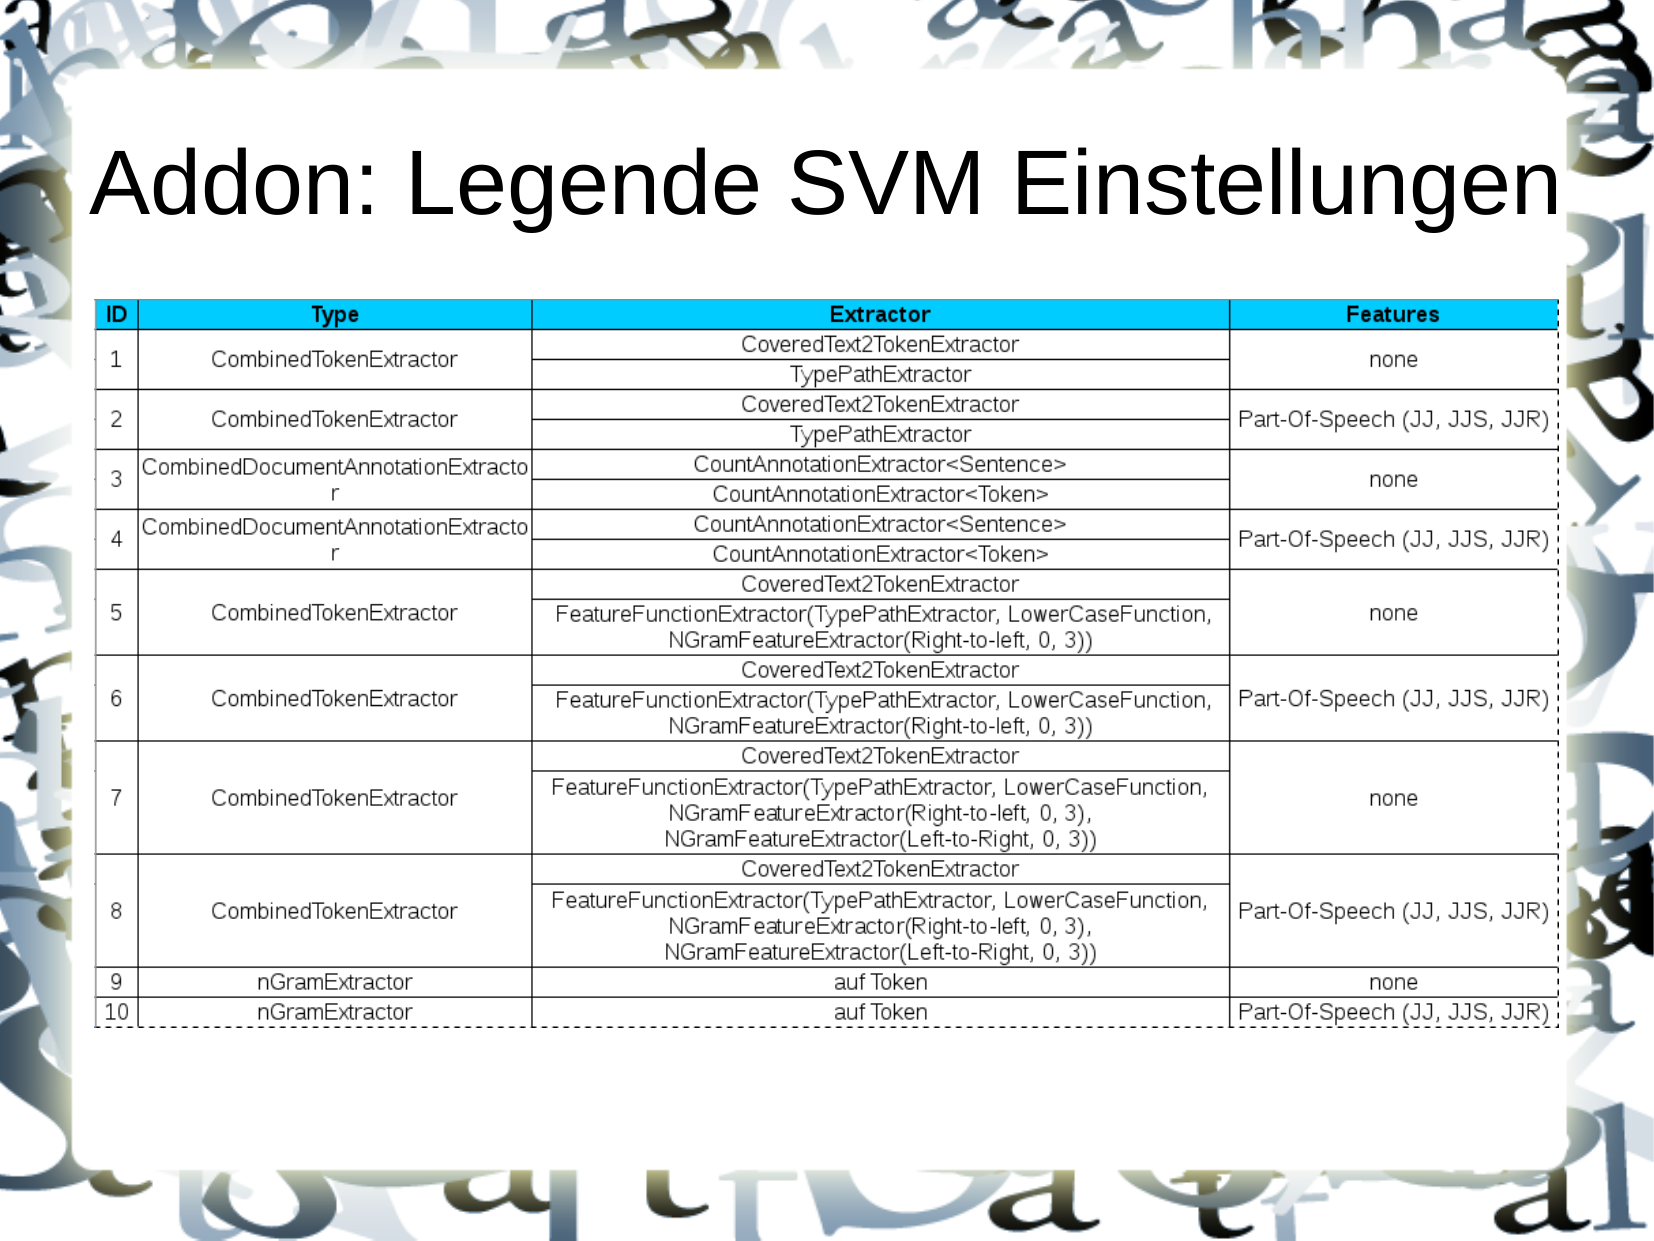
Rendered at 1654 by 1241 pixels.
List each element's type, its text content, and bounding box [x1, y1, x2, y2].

picture [0, 0, 1654, 1241]
title Addon: Legende SVM Einstellungen [82, 78, 1571, 287]
